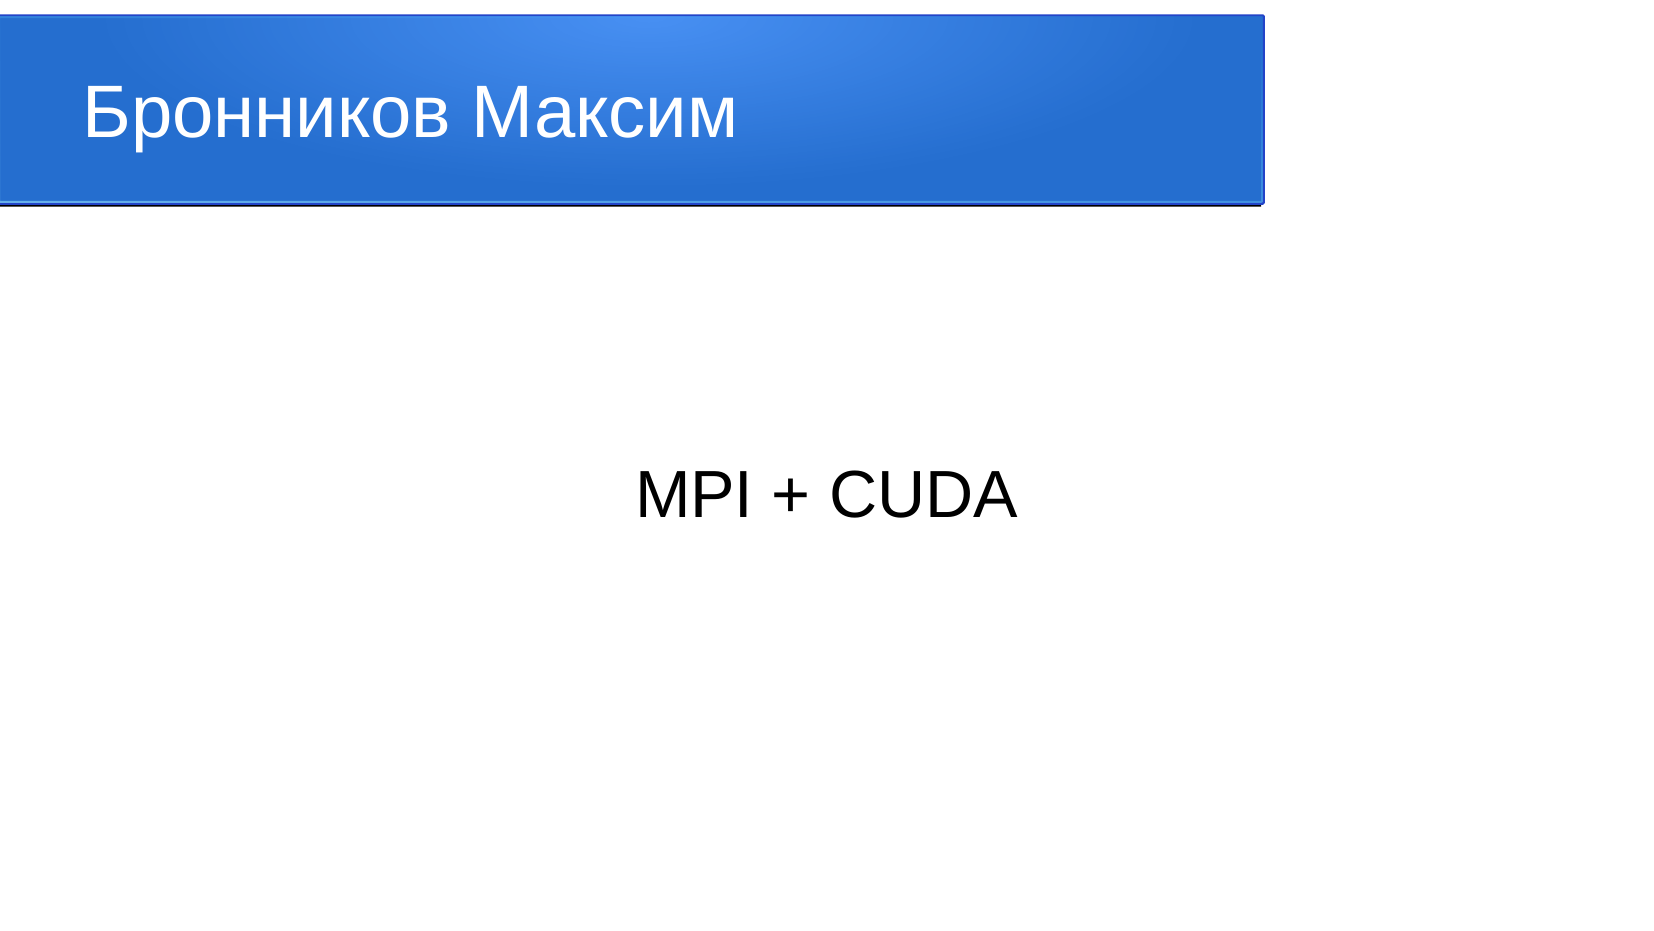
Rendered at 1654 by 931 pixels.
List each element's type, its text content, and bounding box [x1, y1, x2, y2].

subtitle MPI + CUDA [82, 224, 1571, 764]
title Бронников Максим [82, 35, 1235, 189]
